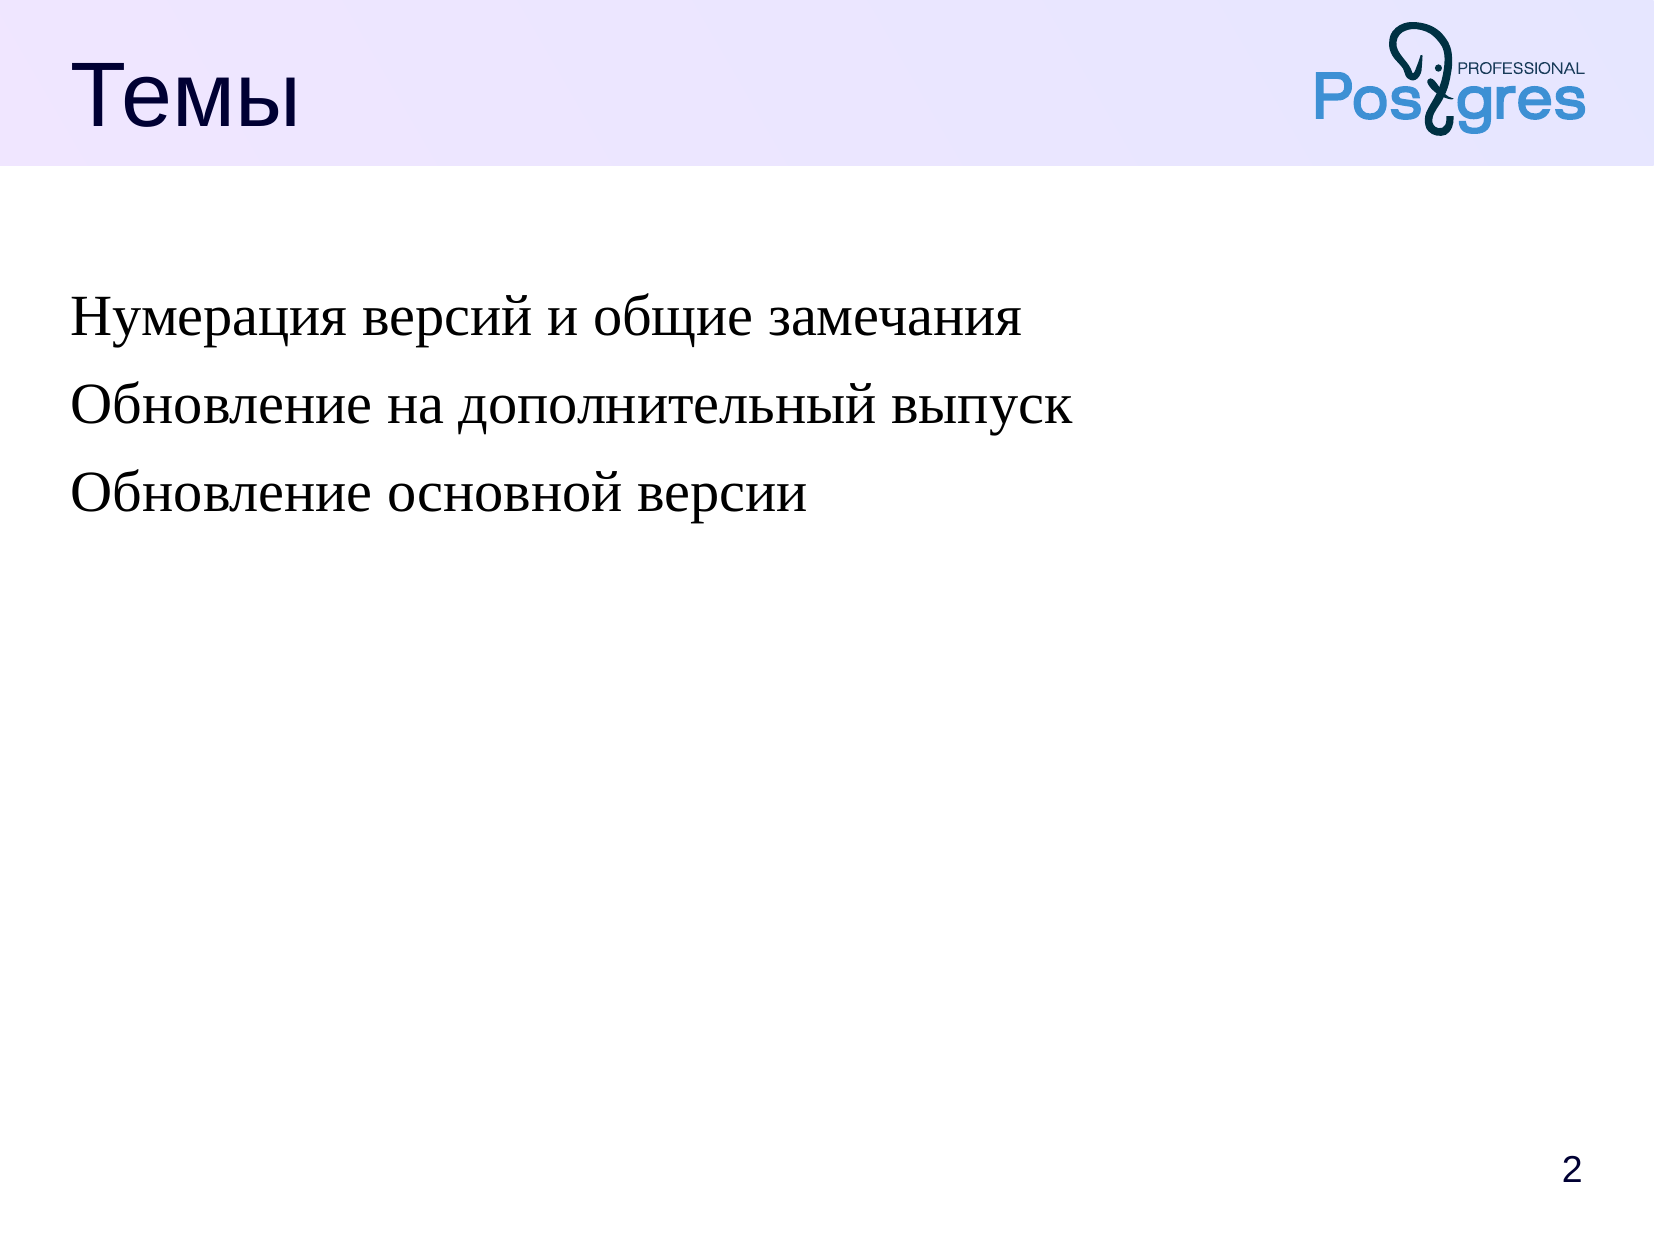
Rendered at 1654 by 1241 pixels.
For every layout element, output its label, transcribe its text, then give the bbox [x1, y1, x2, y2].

list Нумерация версий и общие замечания Обновление на дополнительный выпуск Обновление основной версии [70, 283, 1583, 1141]
title Темы [70, 43, 1241, 147]
